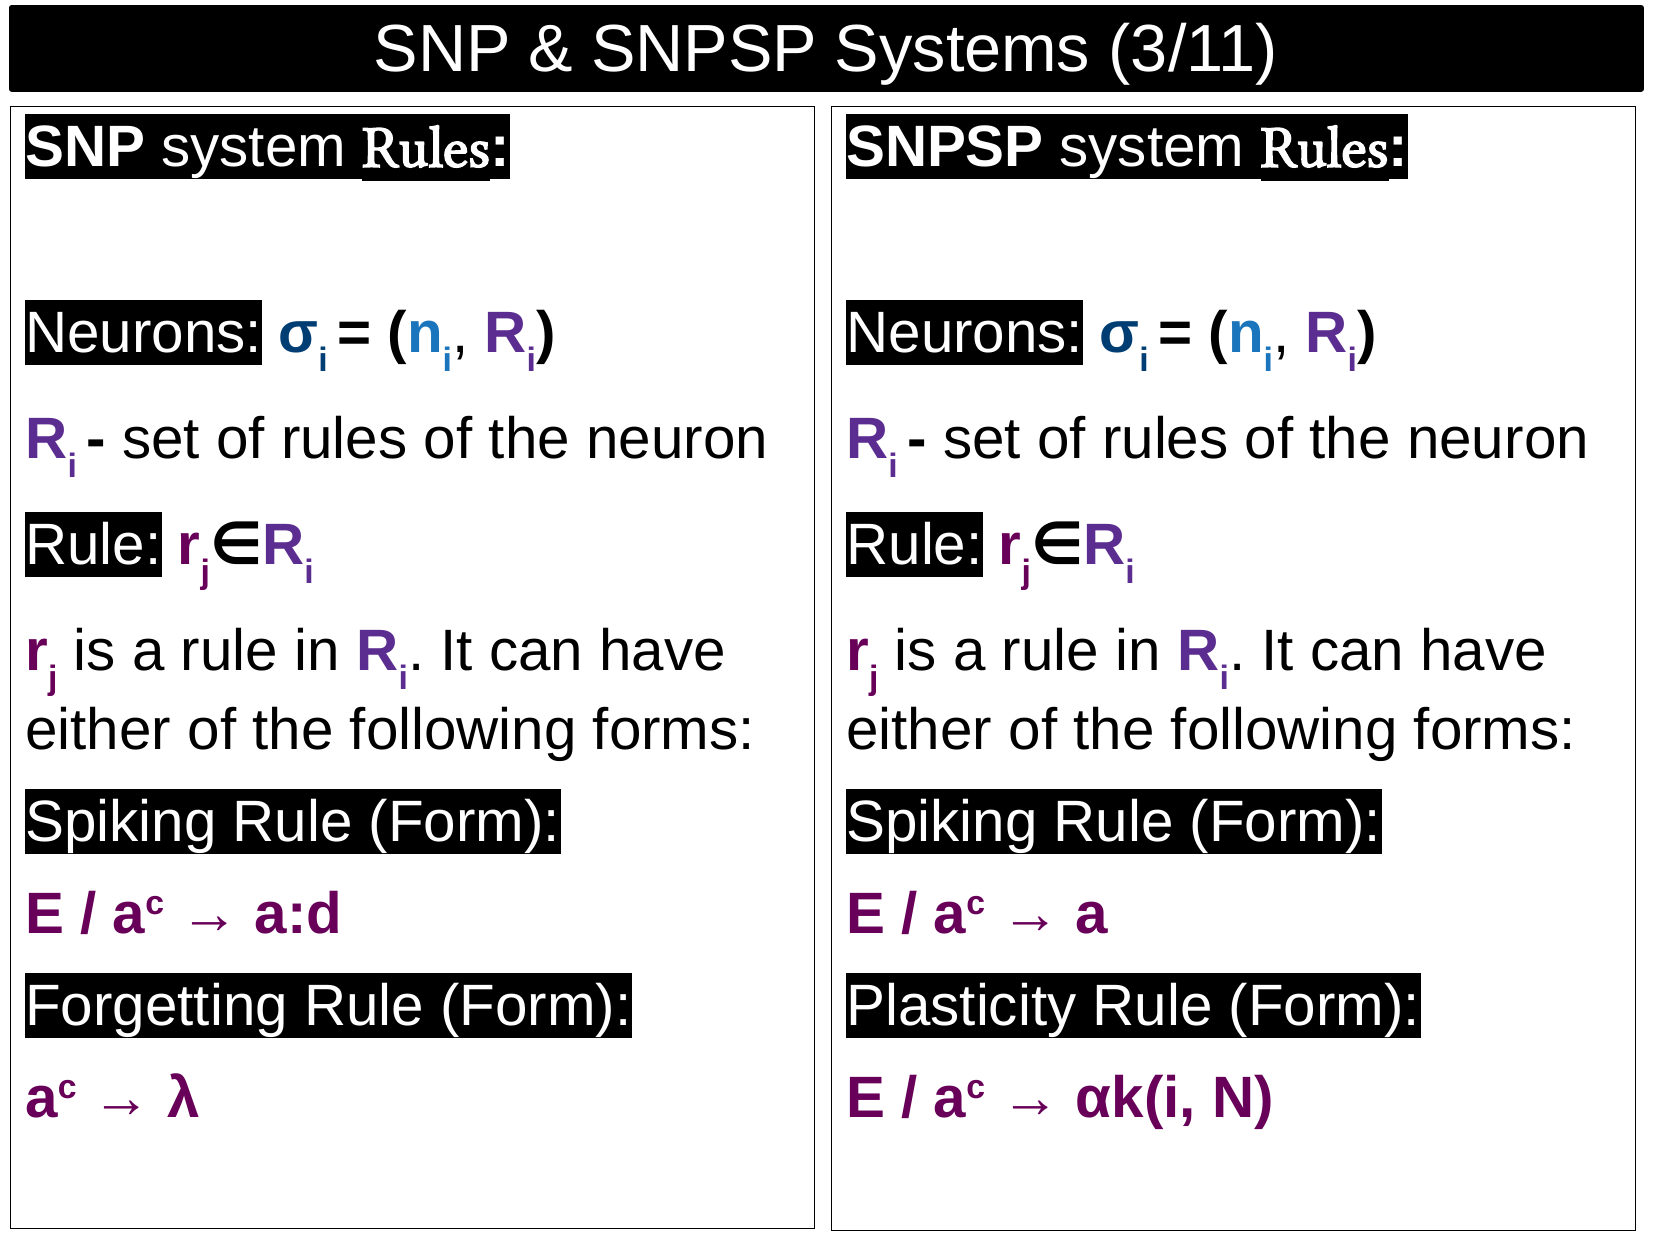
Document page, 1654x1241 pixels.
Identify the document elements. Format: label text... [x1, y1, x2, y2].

text_box SNPSP system Rules: Neurons: σi = (ni, Ri) Ri - set of rules of the neuron Rule: rj∈Ri rj is a rule in Ri. It can have either of the following forms: Spiking Rule (Form): E / ac → a Plasticity Rule (Form): E / ac → αk(i, N) [831, 106, 1636, 1231]
title SNP & SNPSP Systems (3/11) [11, 7, 1642, 89]
text_box SNP system Rules: Neurons: σi = (ni, Ri) Ri - set of rules of the neuron Rule: rj∈Ri rj is a rule in Ri. It can have either of the following forms: Spiking Rule (Form): E / ac → a:d Forgetting Rule (Form): ac → λ [10, 106, 815, 1229]
